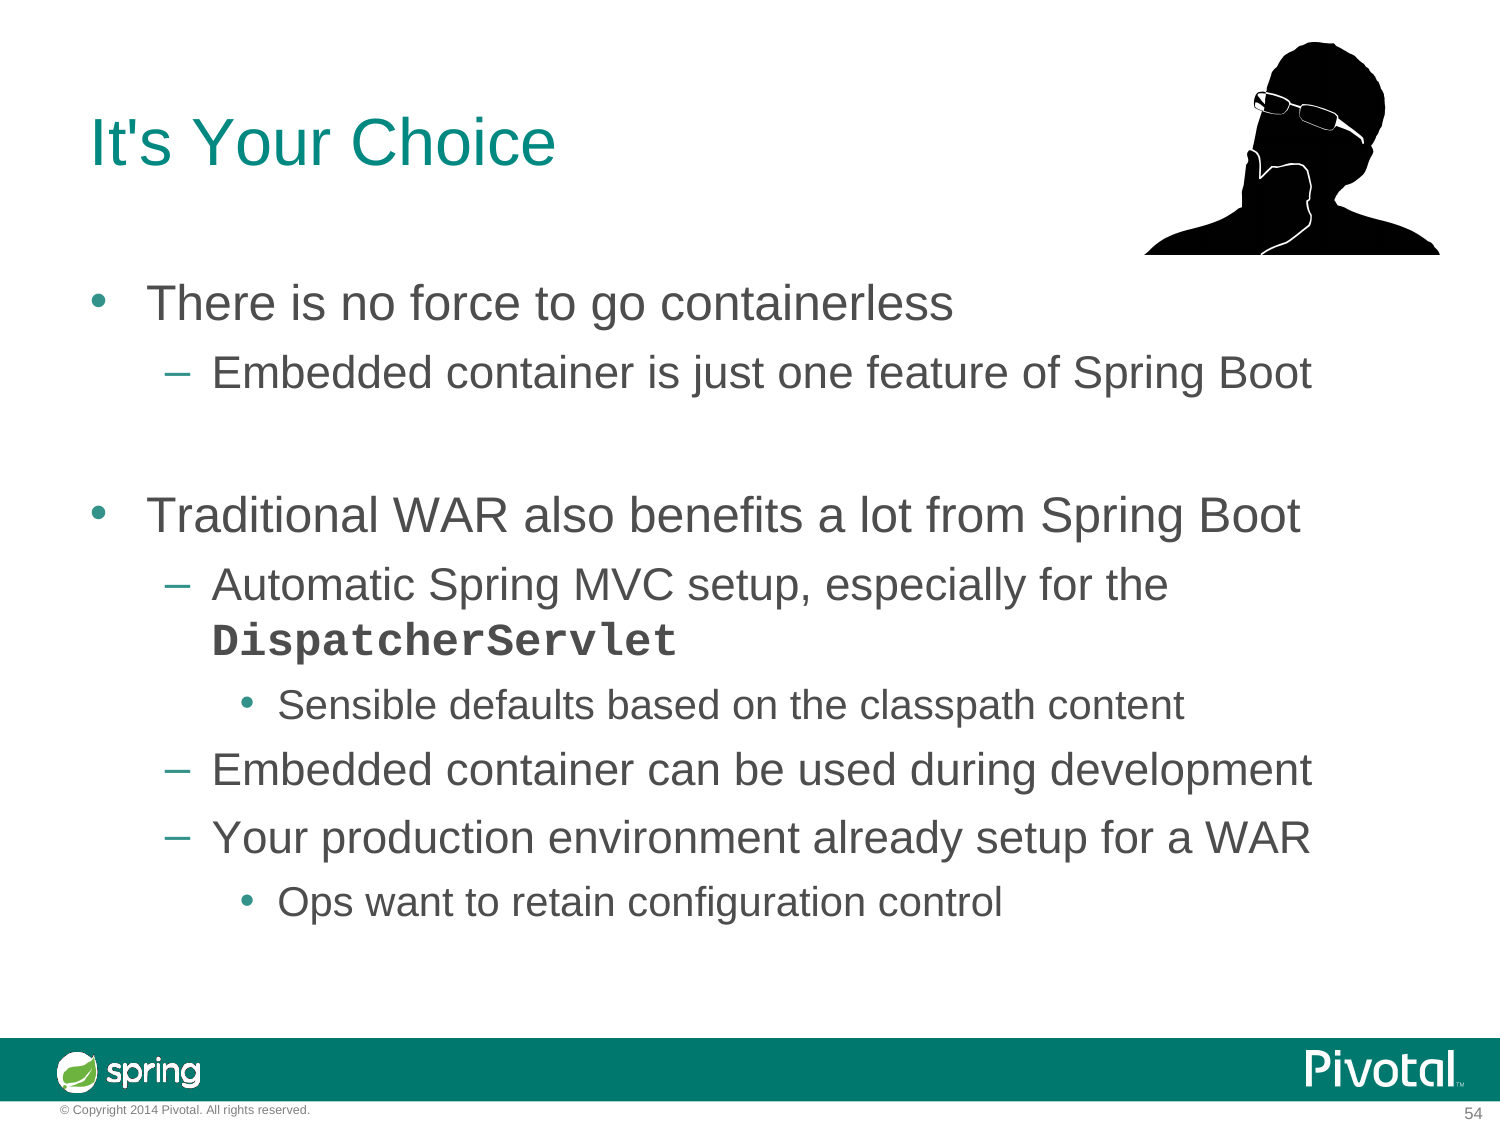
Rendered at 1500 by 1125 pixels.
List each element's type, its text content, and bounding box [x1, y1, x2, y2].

picture [1306, 1050, 1464, 1087]
picture [1144, 42, 1440, 255]
picture [32, 1041, 210, 1103]
list There is no force to go containerless Embedded container is just one feature of Spring Boot Traditional WAR also benefits a lot from Spring Boot Automatic Spring MVC setup, especially for the DispatcherServlet Sensible defaults based on the classpath content Embedded container can be used during development Your production environment already setup for a WAR Ops want to retain configuration control [75, 262, 1426, 1005]
title It's Your Choice [75, 45, 1144, 233]
